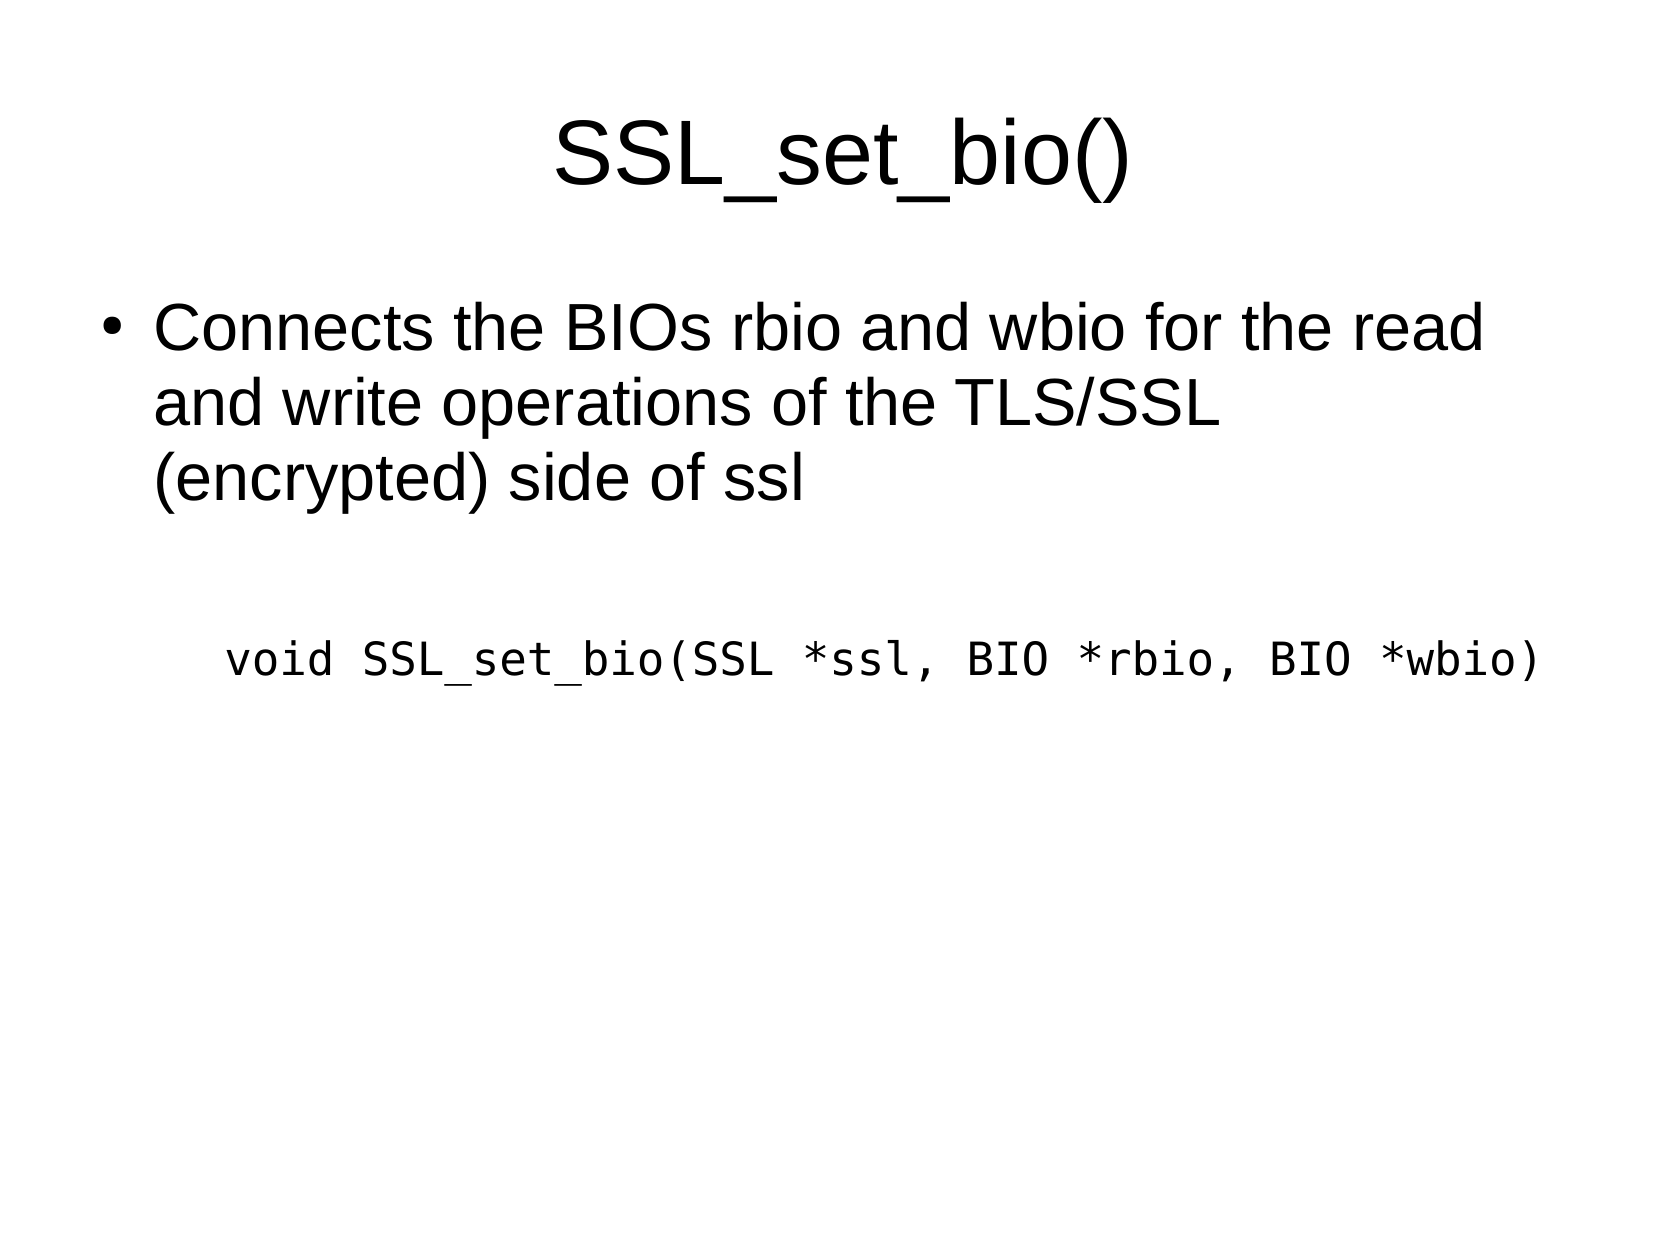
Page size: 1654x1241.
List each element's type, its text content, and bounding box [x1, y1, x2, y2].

list Connects the BIOs rbio and wbio for the read and write operations of the TLS/SSL (encrypted) side of ssl void SSL_set_bio(SSL *ssl, BIO *rbio, BIO *wbio) [82, 290, 1571, 1109]
title SSL_set_bio() [82, 56, 1571, 250]
